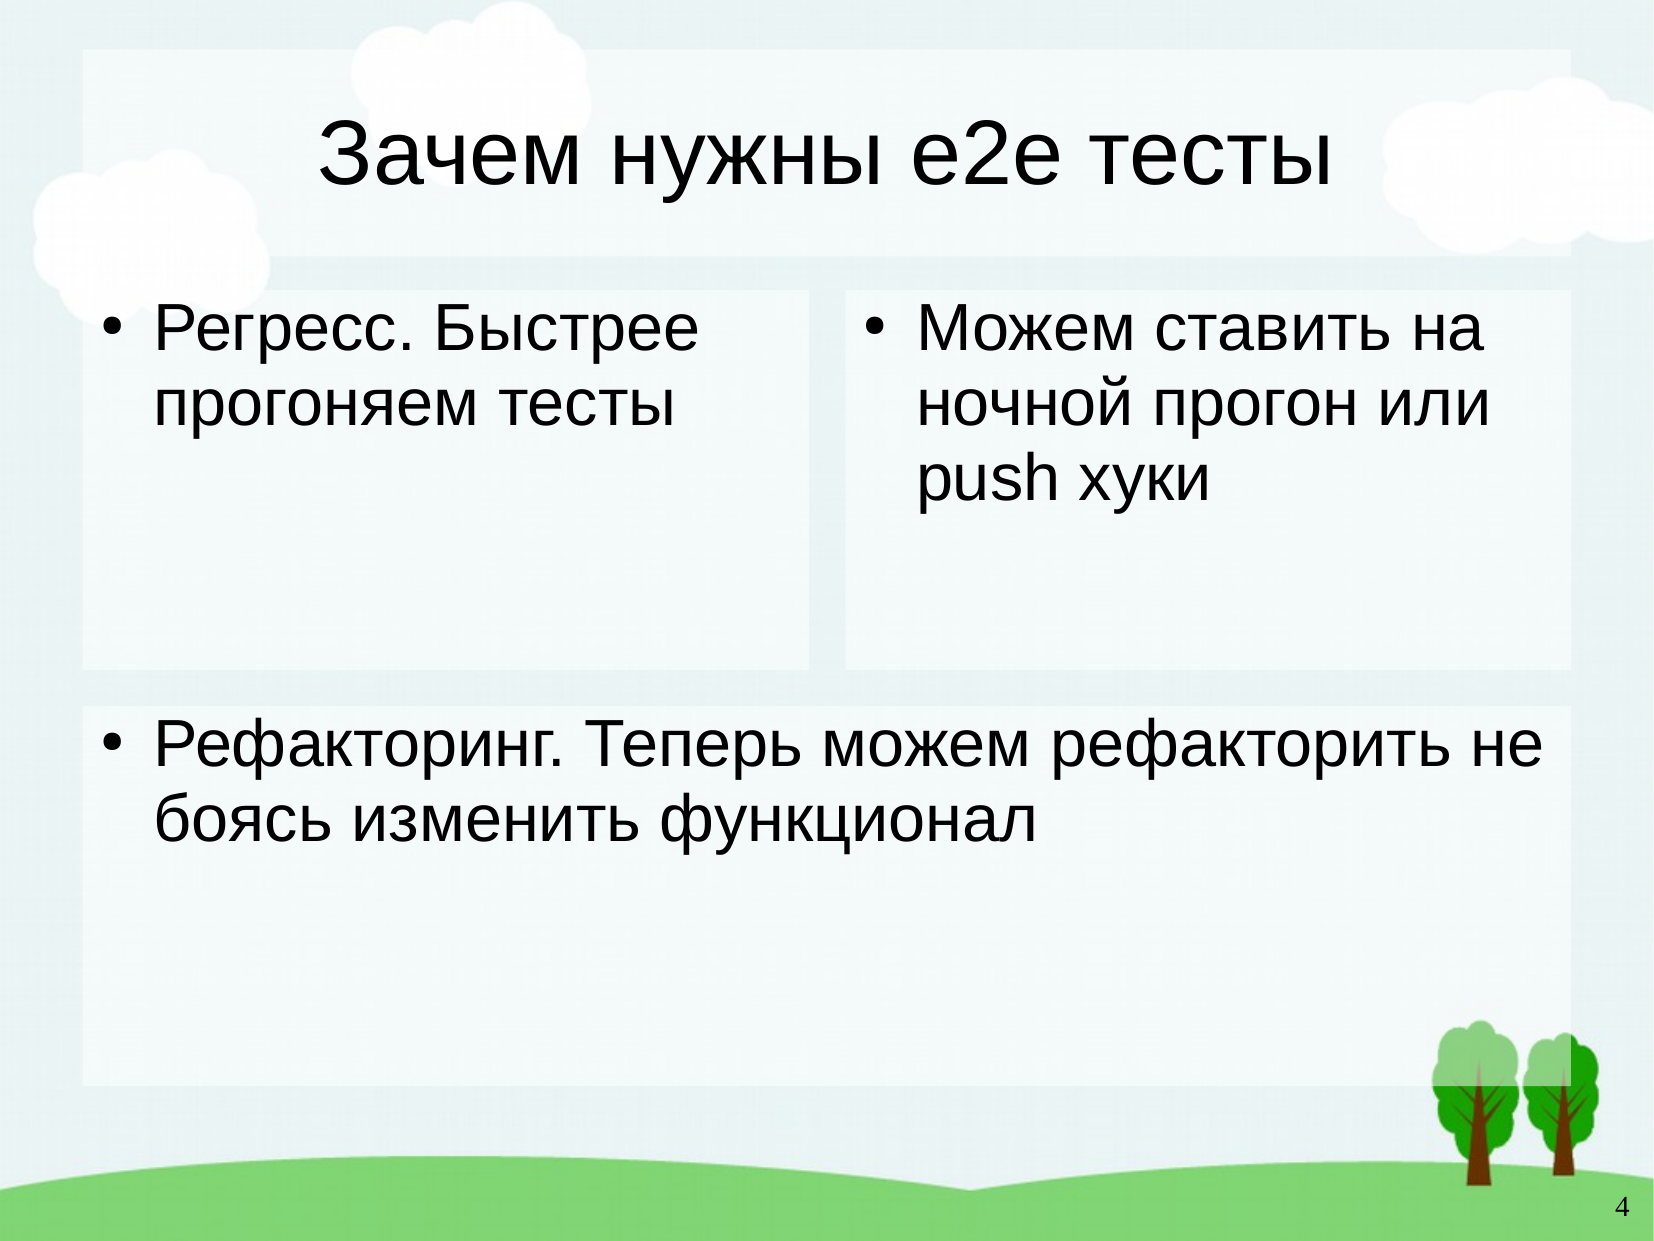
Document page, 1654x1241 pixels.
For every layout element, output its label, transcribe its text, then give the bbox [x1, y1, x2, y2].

list Можем ставить на ночной прогон или push хуки [845, 290, 1572, 671]
picture [0, 0, 1654, 1241]
list Регресс. Быстрее прогоняем тесты [82, 290, 809, 671]
list Рефакторинг. Теперь можем рефакторить не боясь изменить функционал [82, 706, 1571, 1087]
title Зачем нужны е2е тесты [82, 49, 1571, 257]
